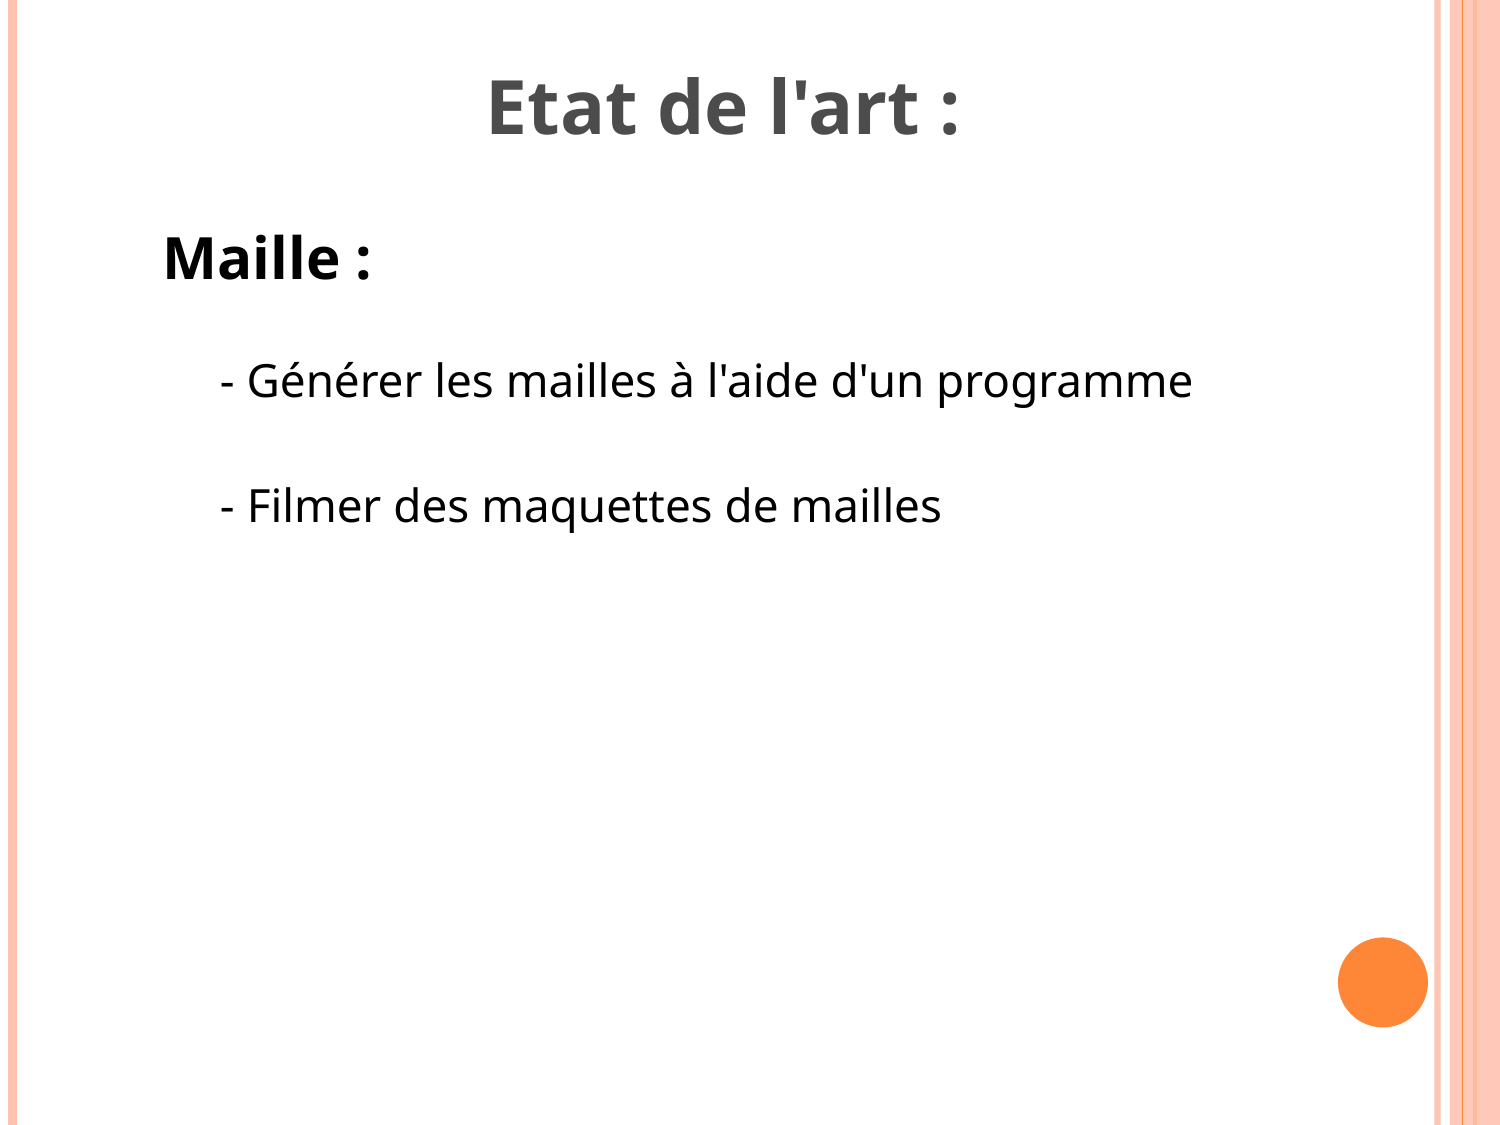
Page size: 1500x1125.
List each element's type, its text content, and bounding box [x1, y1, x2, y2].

text_box Maille : [147, 209, 862, 296]
text_box Etat de l'art : [442, 47, 1004, 178]
text_box - Générer les mailles à l'aide d'un programme - Filmer des maquettes de mailles [205, 340, 1354, 562]
